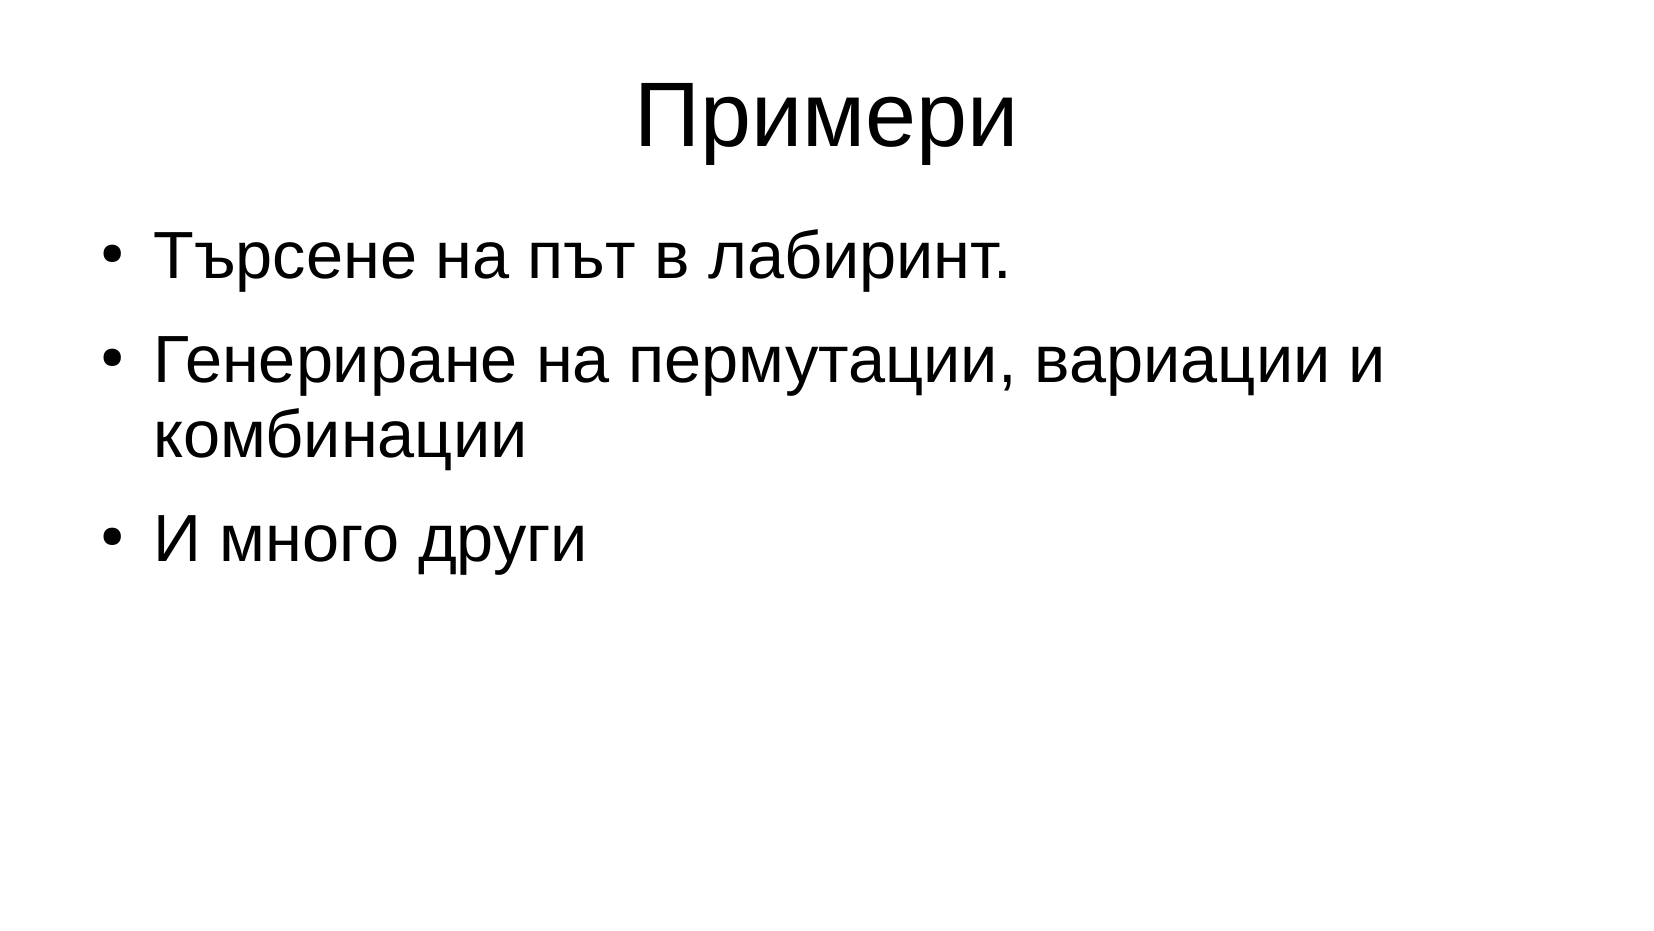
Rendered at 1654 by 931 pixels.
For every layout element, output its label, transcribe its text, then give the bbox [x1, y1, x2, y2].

title Примери [82, 37, 1571, 193]
list Търсене на път в лабиринт. Генериране на пермутации, вариации и комбинации И много други [82, 217, 1571, 758]
